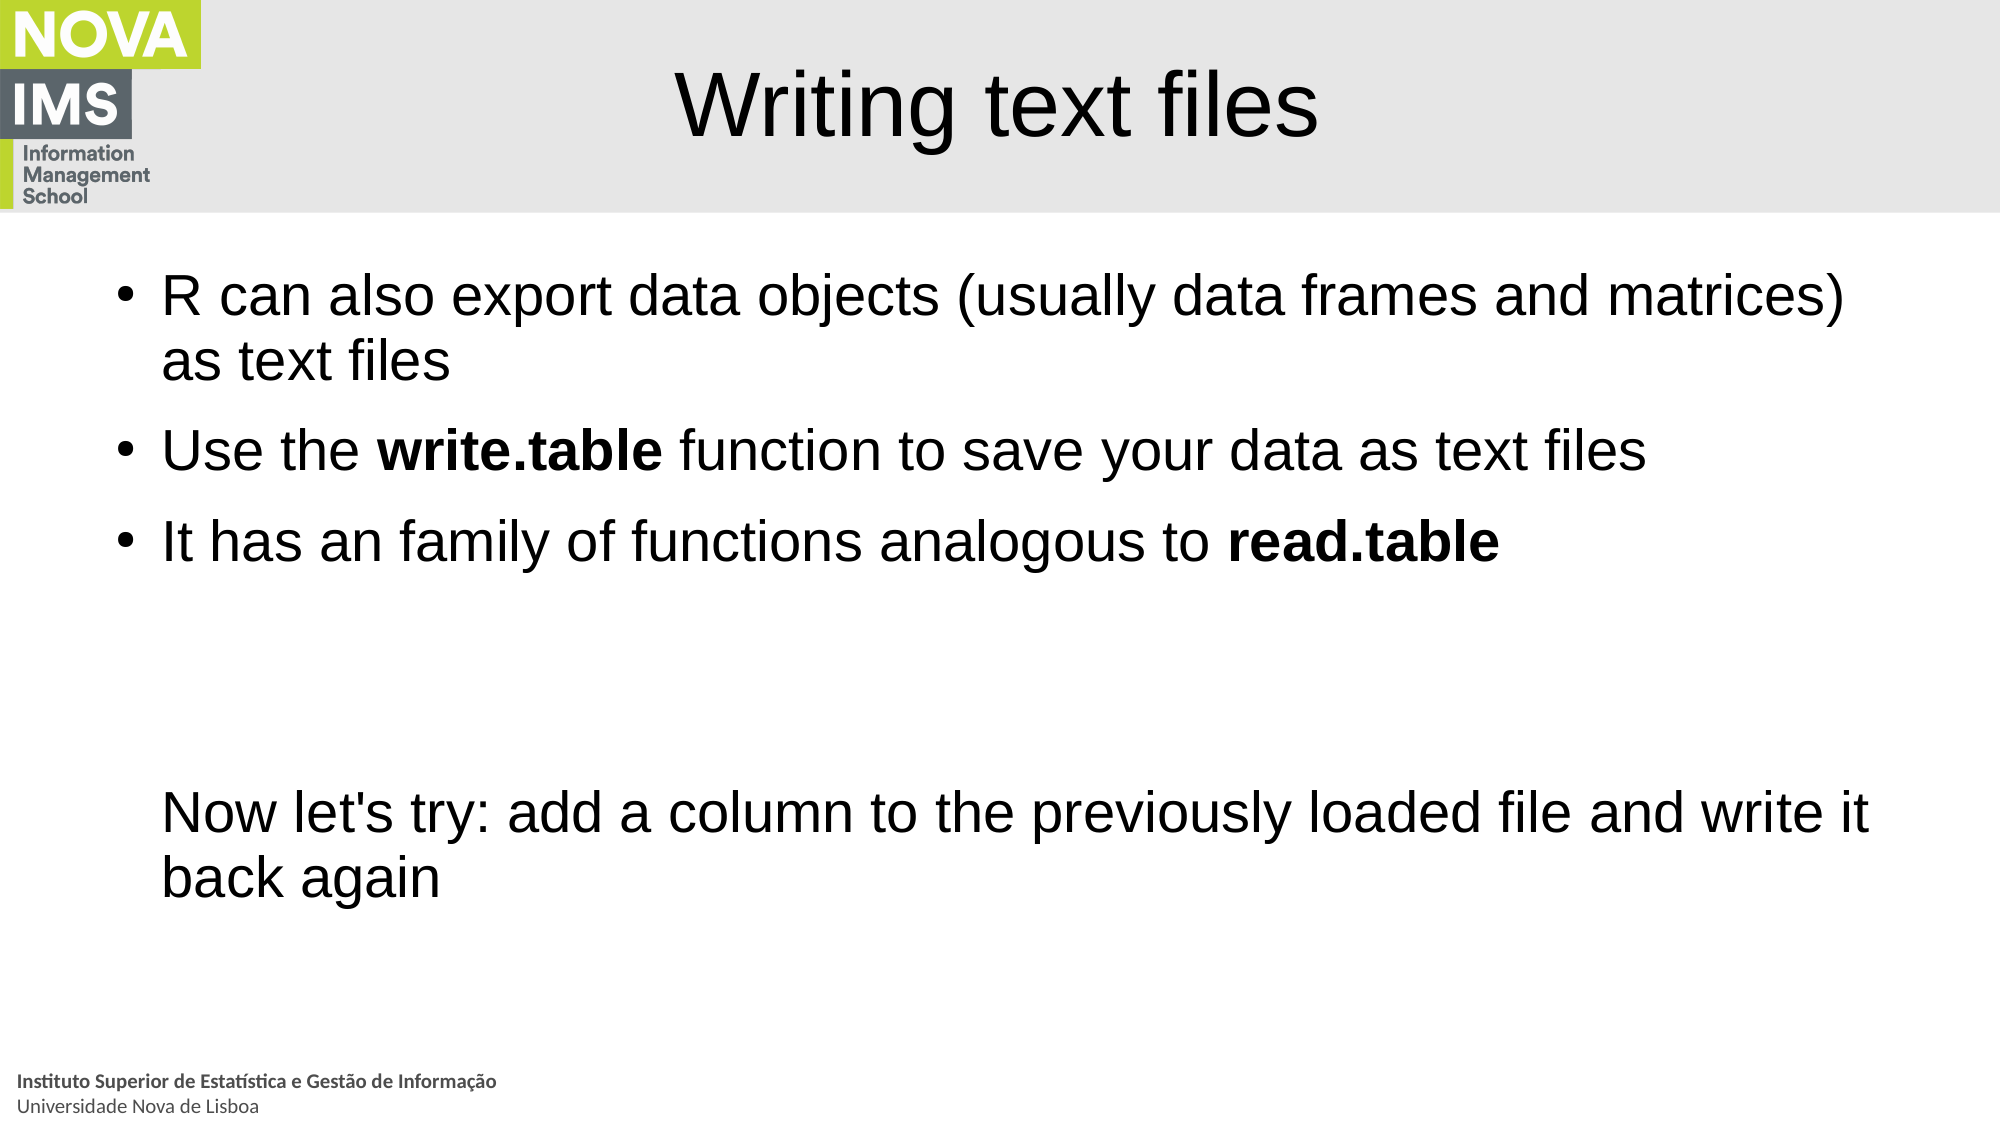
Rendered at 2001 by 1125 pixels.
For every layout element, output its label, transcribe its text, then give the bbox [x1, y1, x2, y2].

list R can also export data objects (usually data frames and matrices) as text files Use the write.table function to save your data as text files It has an family of functions analogous to read.table Now let's try: add a column to the previously loaded file and write it back again [99, 263, 1900, 916]
picture [0, 0, 201, 209]
title Writing text files [94, 19, 1902, 189]
